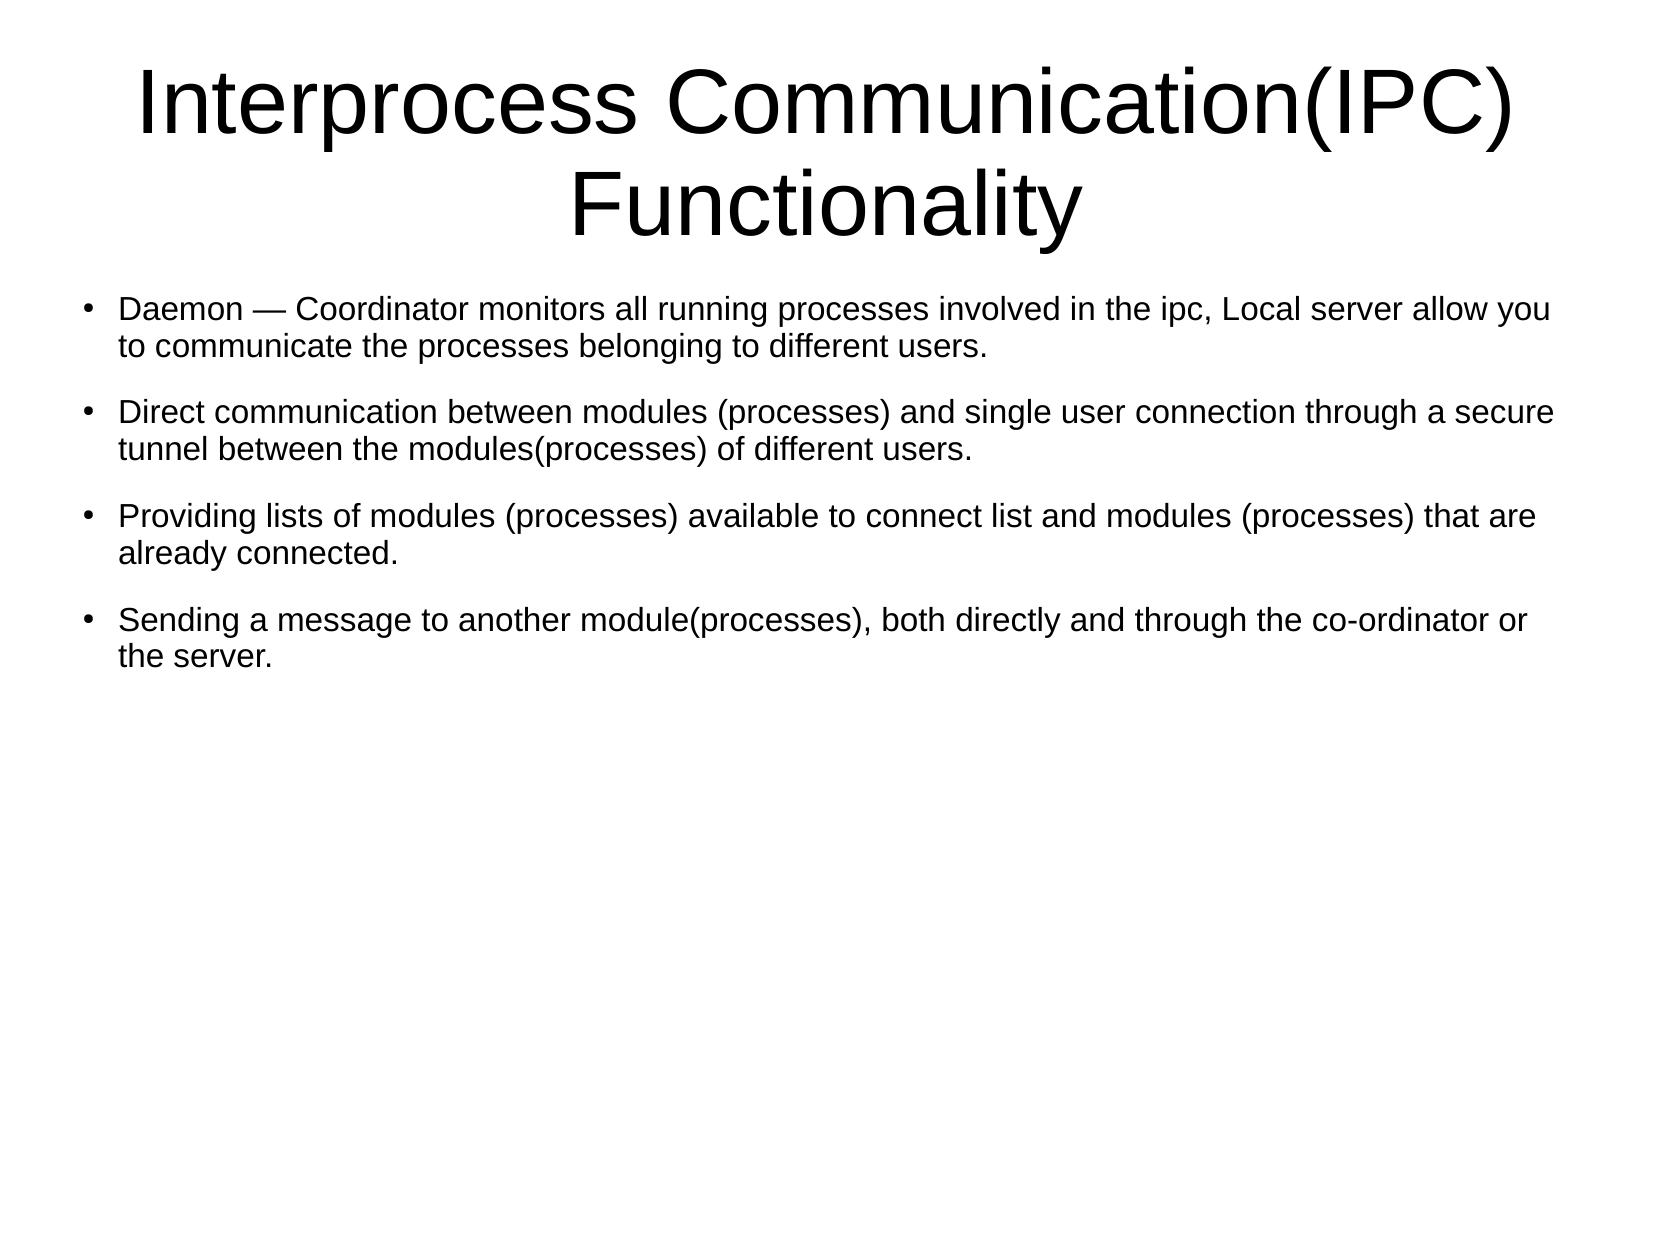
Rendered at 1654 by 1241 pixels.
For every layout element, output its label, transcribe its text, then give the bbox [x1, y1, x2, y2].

title Interprocess Communication(IPC) Functionality [82, 49, 1571, 257]
list Daemon — Coordinator monitors all running processes involved in the ipc, Local server allow you to communicate the processes belonging to different users. Direct communication between modules (processes) and single user connection through a secure tunnel between the modules(processes) of different users. Providing lists of modules (processes) available to connect list and modules (processes) that are already connected. Sending a message to another module(processes), both directly and through the co-ordinator or the server. [82, 290, 1571, 1010]
